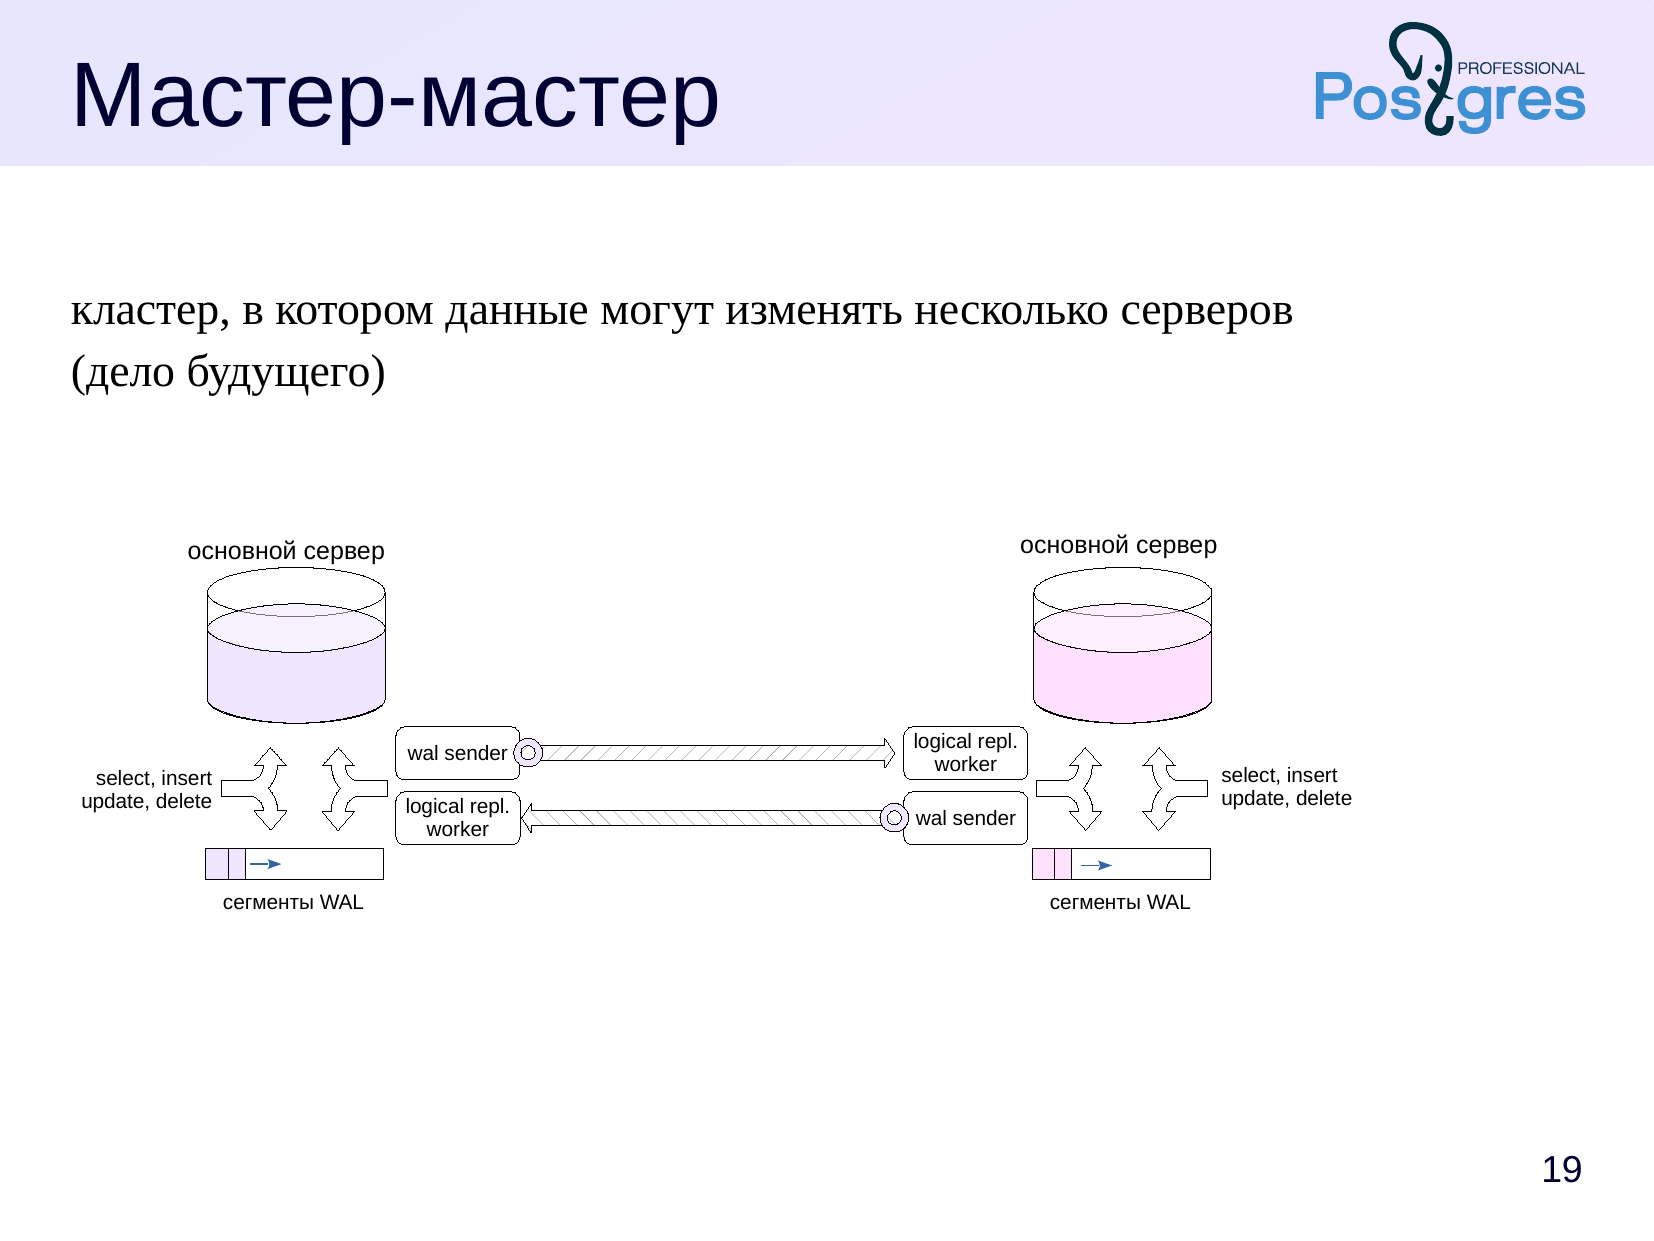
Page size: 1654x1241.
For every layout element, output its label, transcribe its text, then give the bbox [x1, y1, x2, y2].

list кластер, в котором данные могут изменять несколько серверов (дело будущего) [70, 283, 1583, 1134]
title Мастер-мастер [70, 43, 1241, 147]
text_box [513, 738, 543, 767]
text_box [879, 803, 909, 832]
